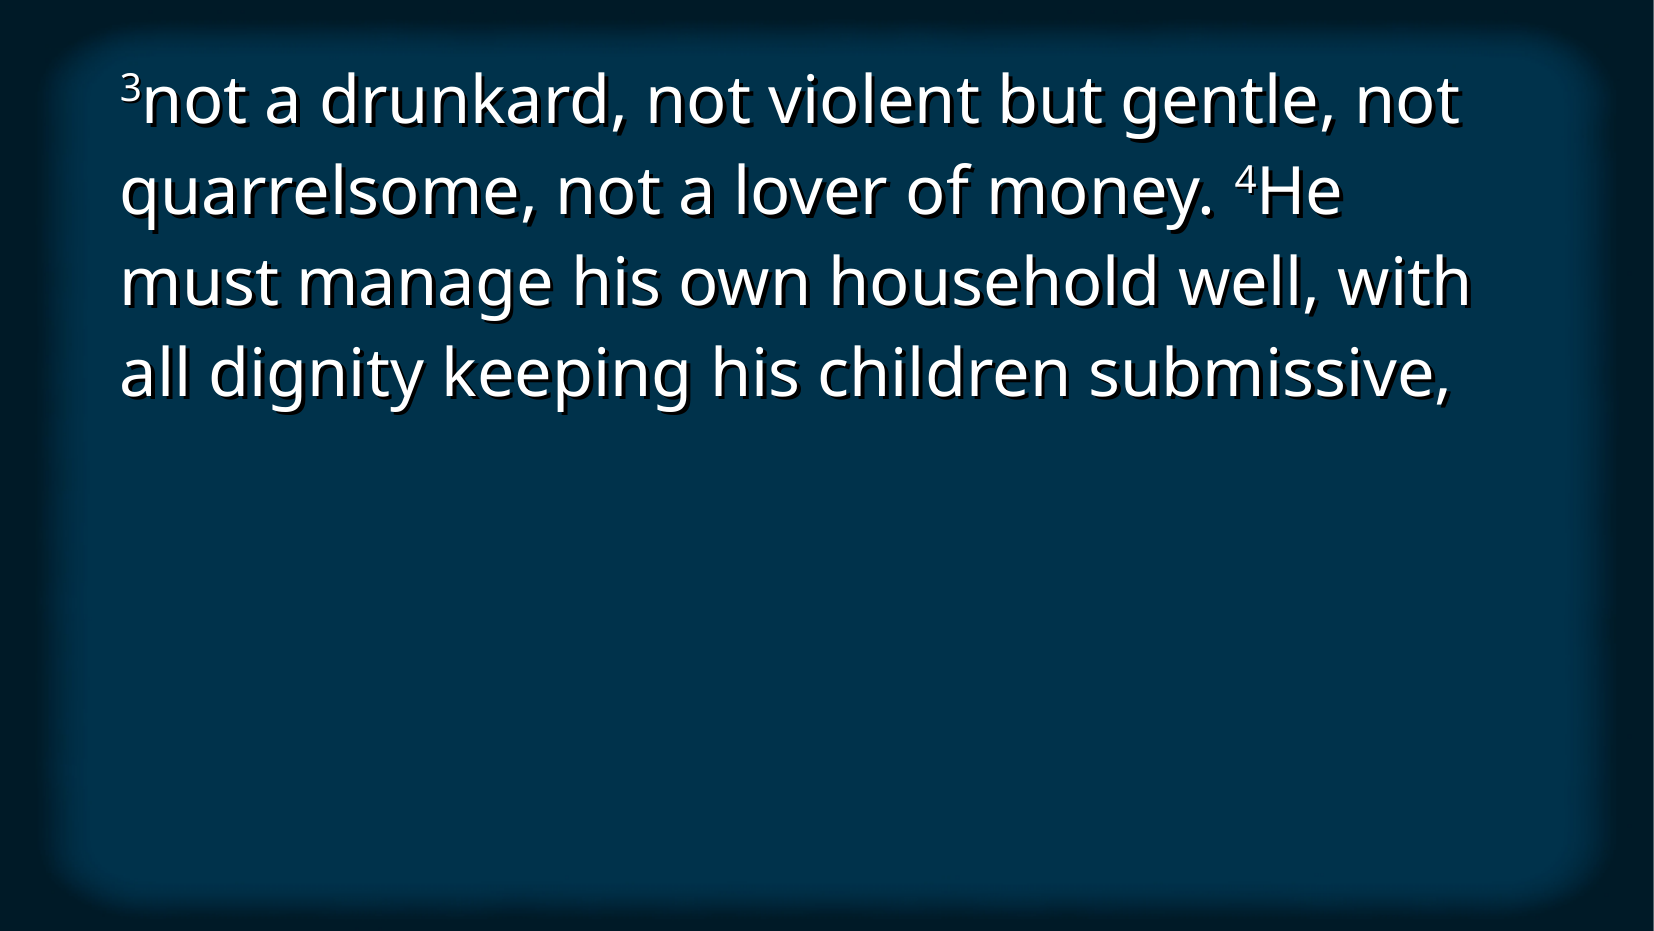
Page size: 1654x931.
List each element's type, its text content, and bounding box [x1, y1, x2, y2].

text_box 3not a drunkard, not violent but gentle, not quarrelsome, not a lover of money. 4He must manage his own household well, with all dignity keeping his children submissive, [105, 45, 1531, 415]
picture [0, 0, 1654, 931]
